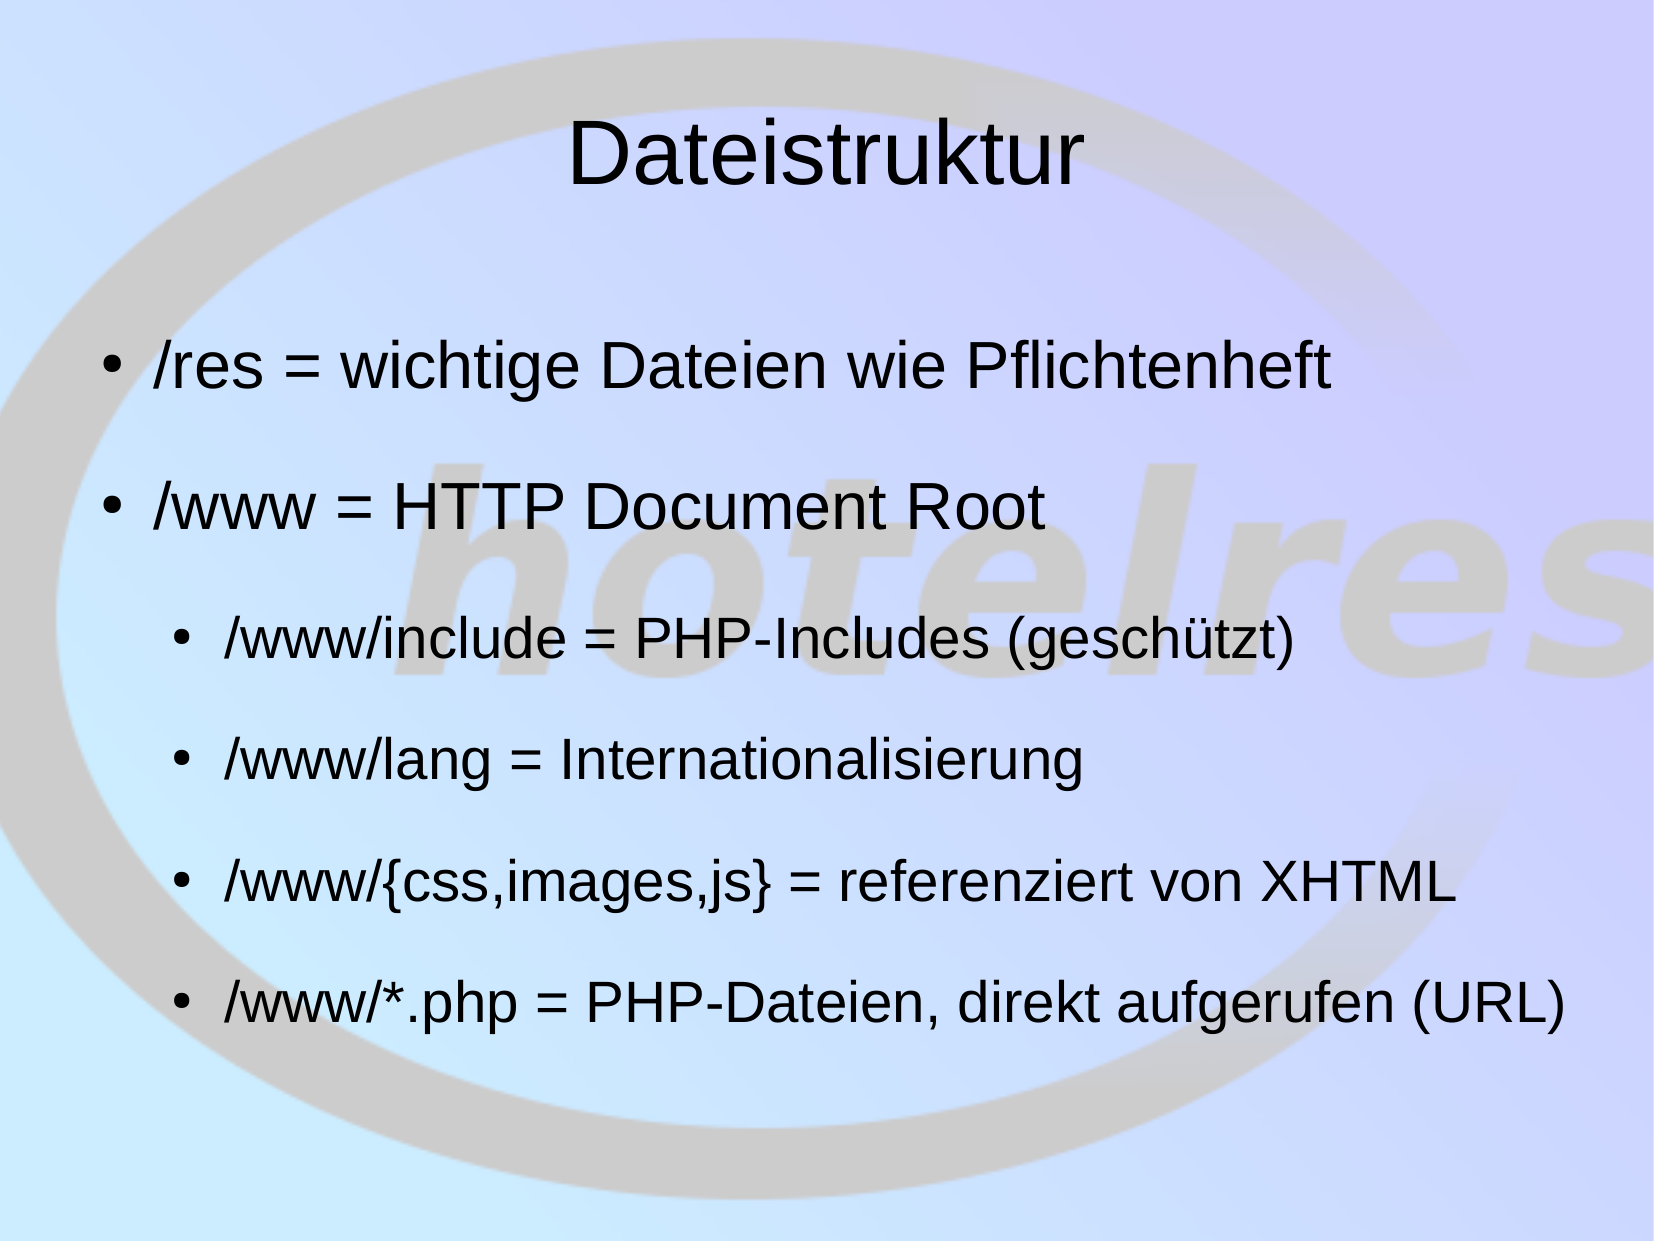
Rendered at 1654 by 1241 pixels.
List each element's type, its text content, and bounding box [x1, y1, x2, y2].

picture [0, 0, 1654, 1241]
list /res = wichtige Dateien wie Pflichtenheft /www = HTTP Document Root /www/include = PHP-Includes (geschützt) /www/lang = Internationalisierung /www/{css,images,js} = referenziert von XHTML /www/*.php = PHP-Dateien, direkt aufgerufen (URL) [82, 290, 1571, 1109]
title Dateistruktur [82, 56, 1571, 250]
